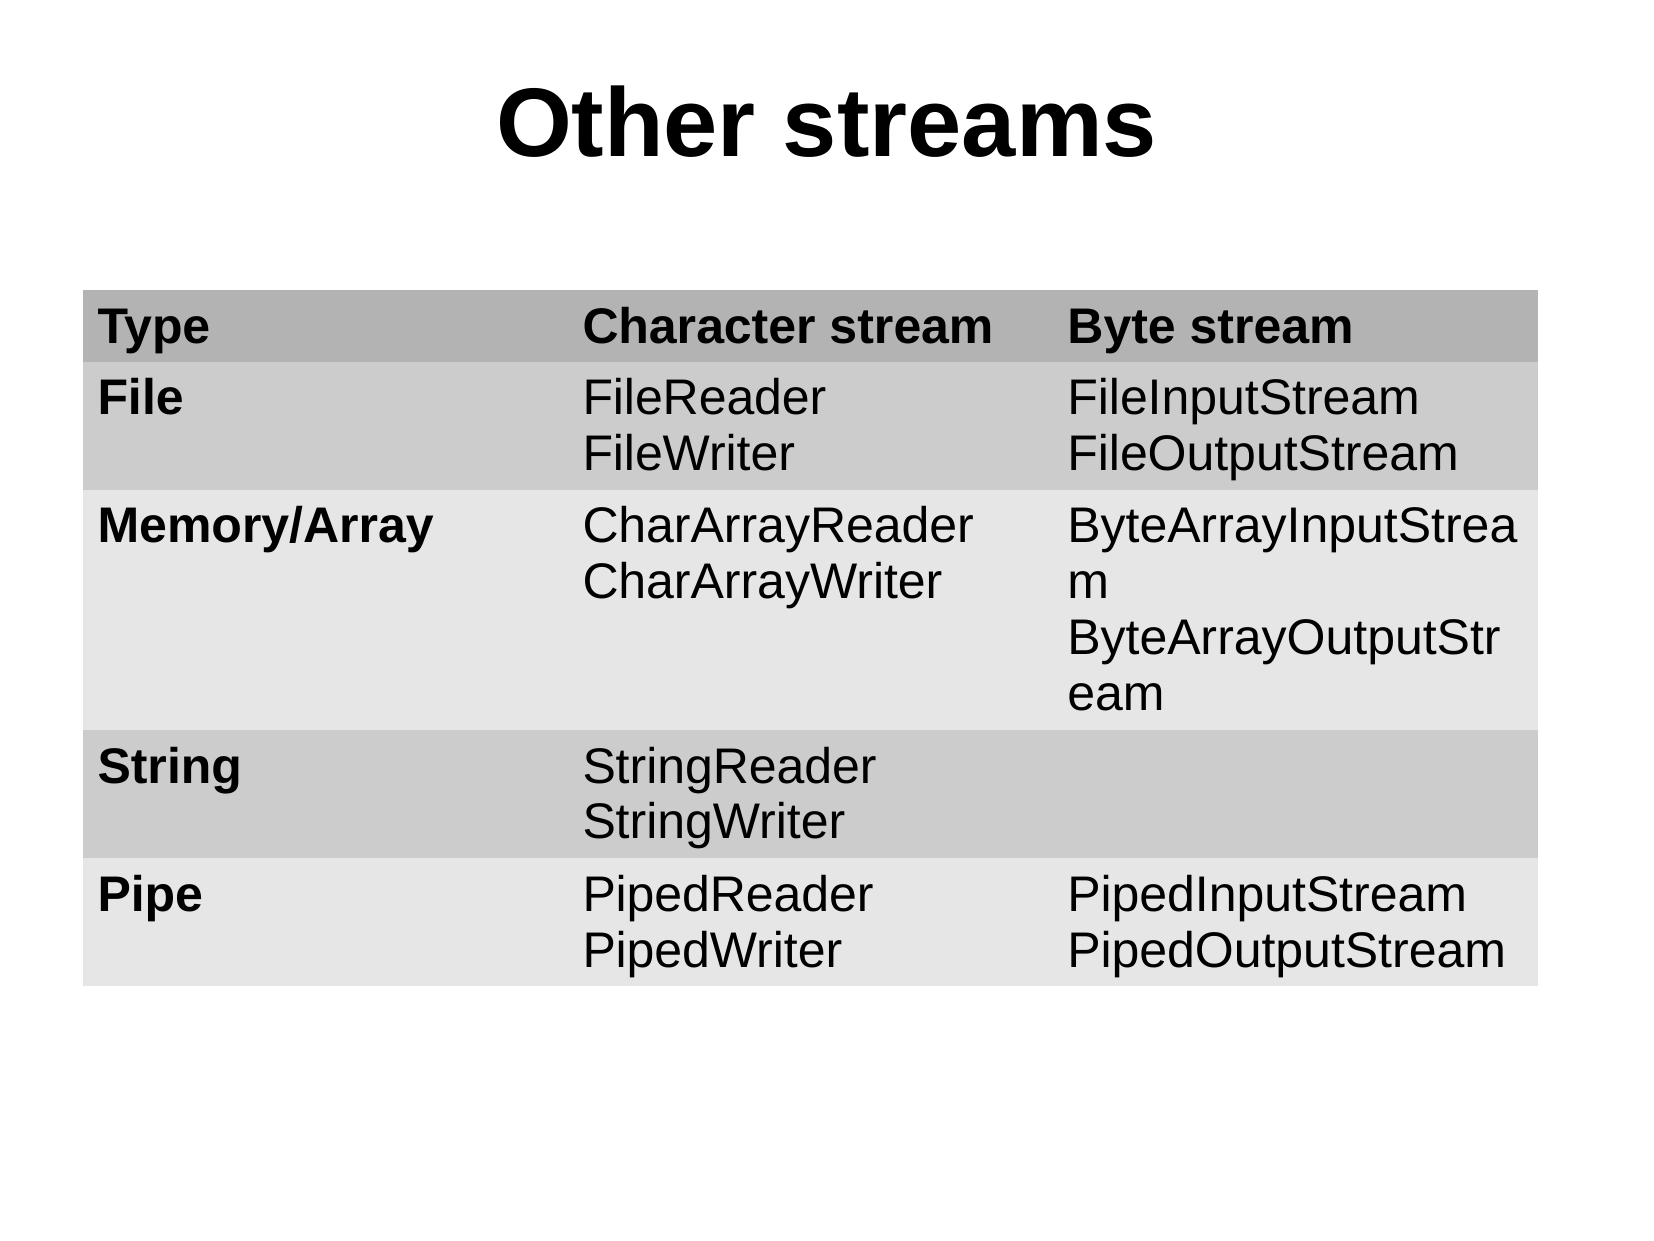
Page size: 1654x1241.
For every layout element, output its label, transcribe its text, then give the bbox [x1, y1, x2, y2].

table_header Byte stream [1053, 290, 1538, 362]
table_cell String [83, 730, 568, 858]
table_header Type [83, 290, 568, 362]
table_cell CharArrayReader CharArrayWriter [568, 490, 1053, 730]
table_header Character stream [568, 290, 1053, 362]
title Other streams [82, 49, 1571, 196]
table_cell FileInputStream FileOutputStream [1053, 362, 1538, 490]
table_cell PipedReader PipedWriter [568, 858, 1053, 986]
table_cell FileReader FileWriter [568, 362, 1053, 490]
table_cell PipedInputStream PipedOutputStream [1053, 858, 1538, 986]
table_cell File [83, 362, 568, 490]
table_cell StringReader StringWriter [568, 730, 1053, 858]
table_cell ByteArrayInputStream ByteArrayOutputStream [1053, 490, 1538, 730]
table_cell Memory/Array [83, 490, 568, 730]
table_cell [1053, 730, 1538, 858]
table_cell Pipe [83, 858, 568, 986]
